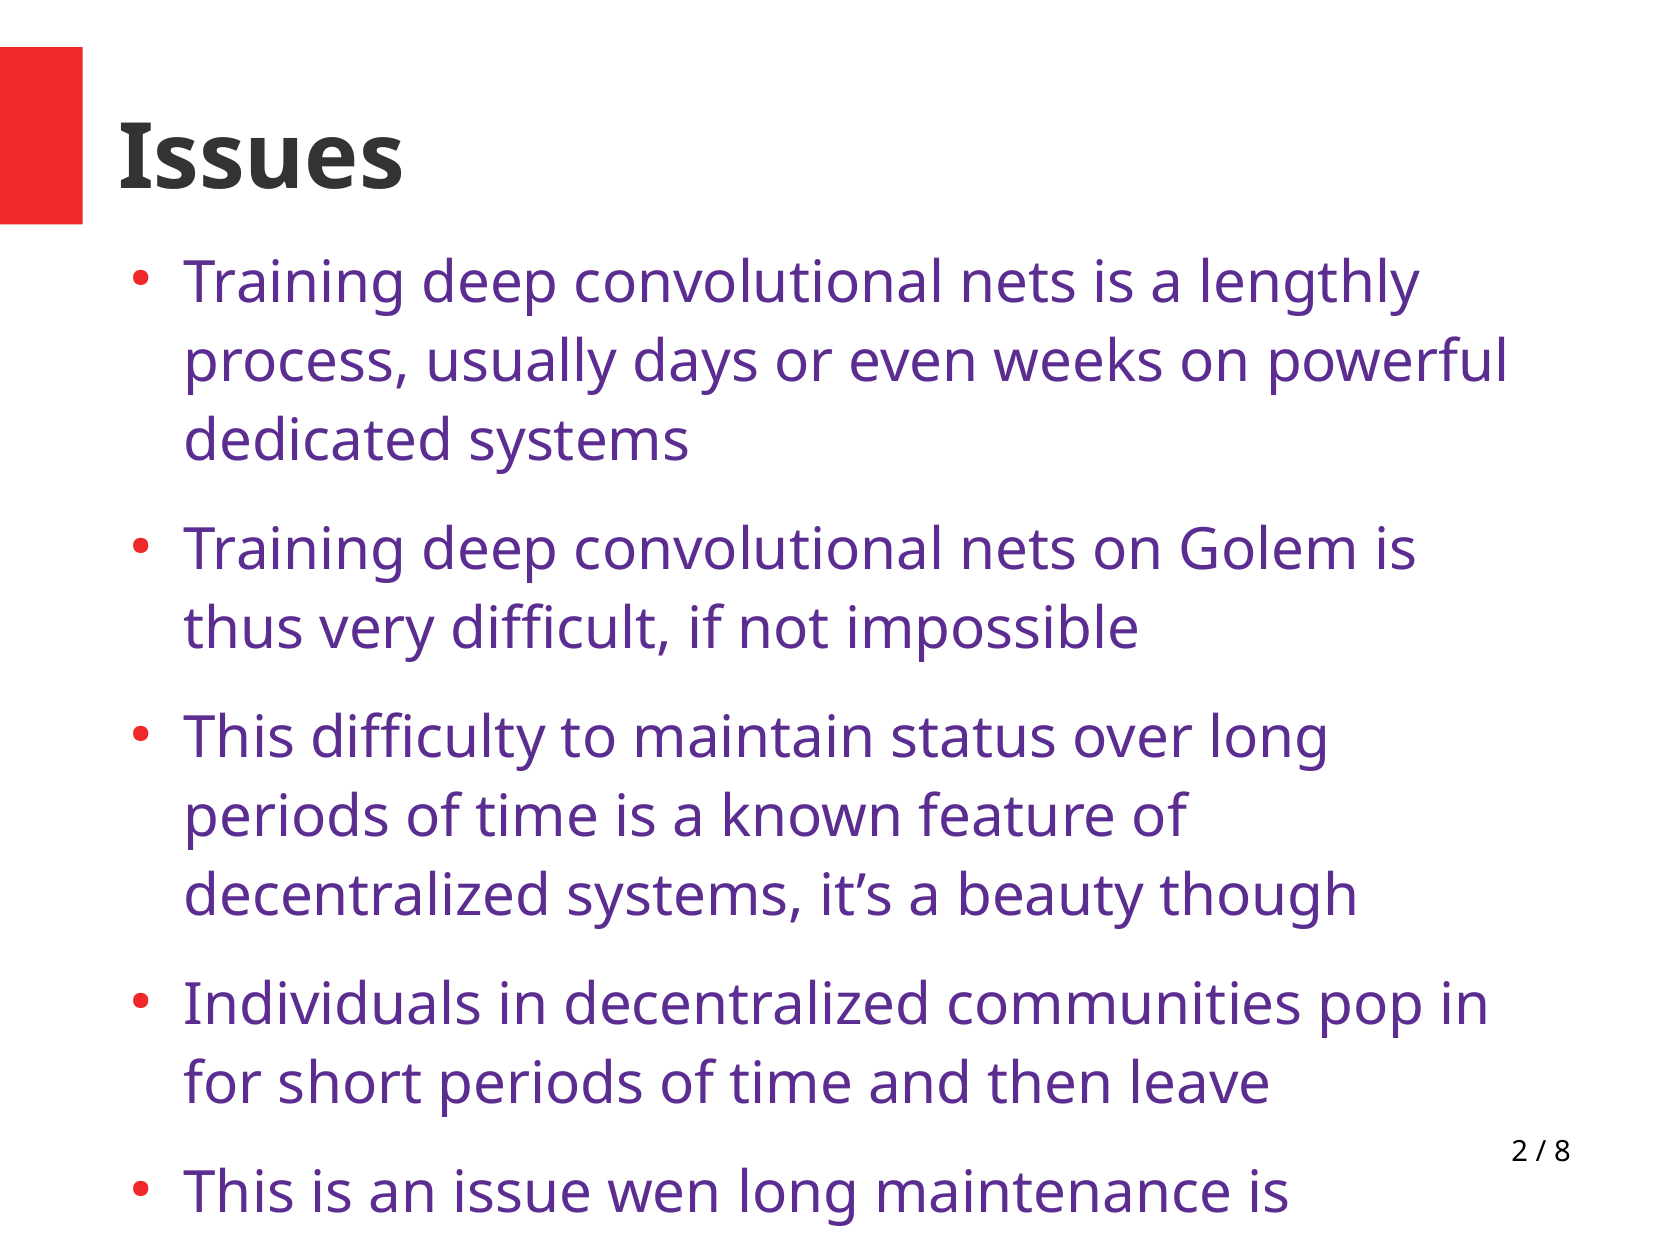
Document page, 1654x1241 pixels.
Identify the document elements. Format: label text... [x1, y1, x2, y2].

list Training deep convolutional nets is a lengthly process, usually days or even weeks on powerful dedicated systems Training deep convolutional nets on Golem is thus very difficult, if not impossible This difficulty to maintain status over long periods of time is a known feature of decentralized systems, it’s a beauty though Individuals in decentralized communities pop in for short periods of time and then leave This is an issue wen long maintenance is required [112, 240, 1531, 960]
title Issues [118, 49, 1571, 257]
